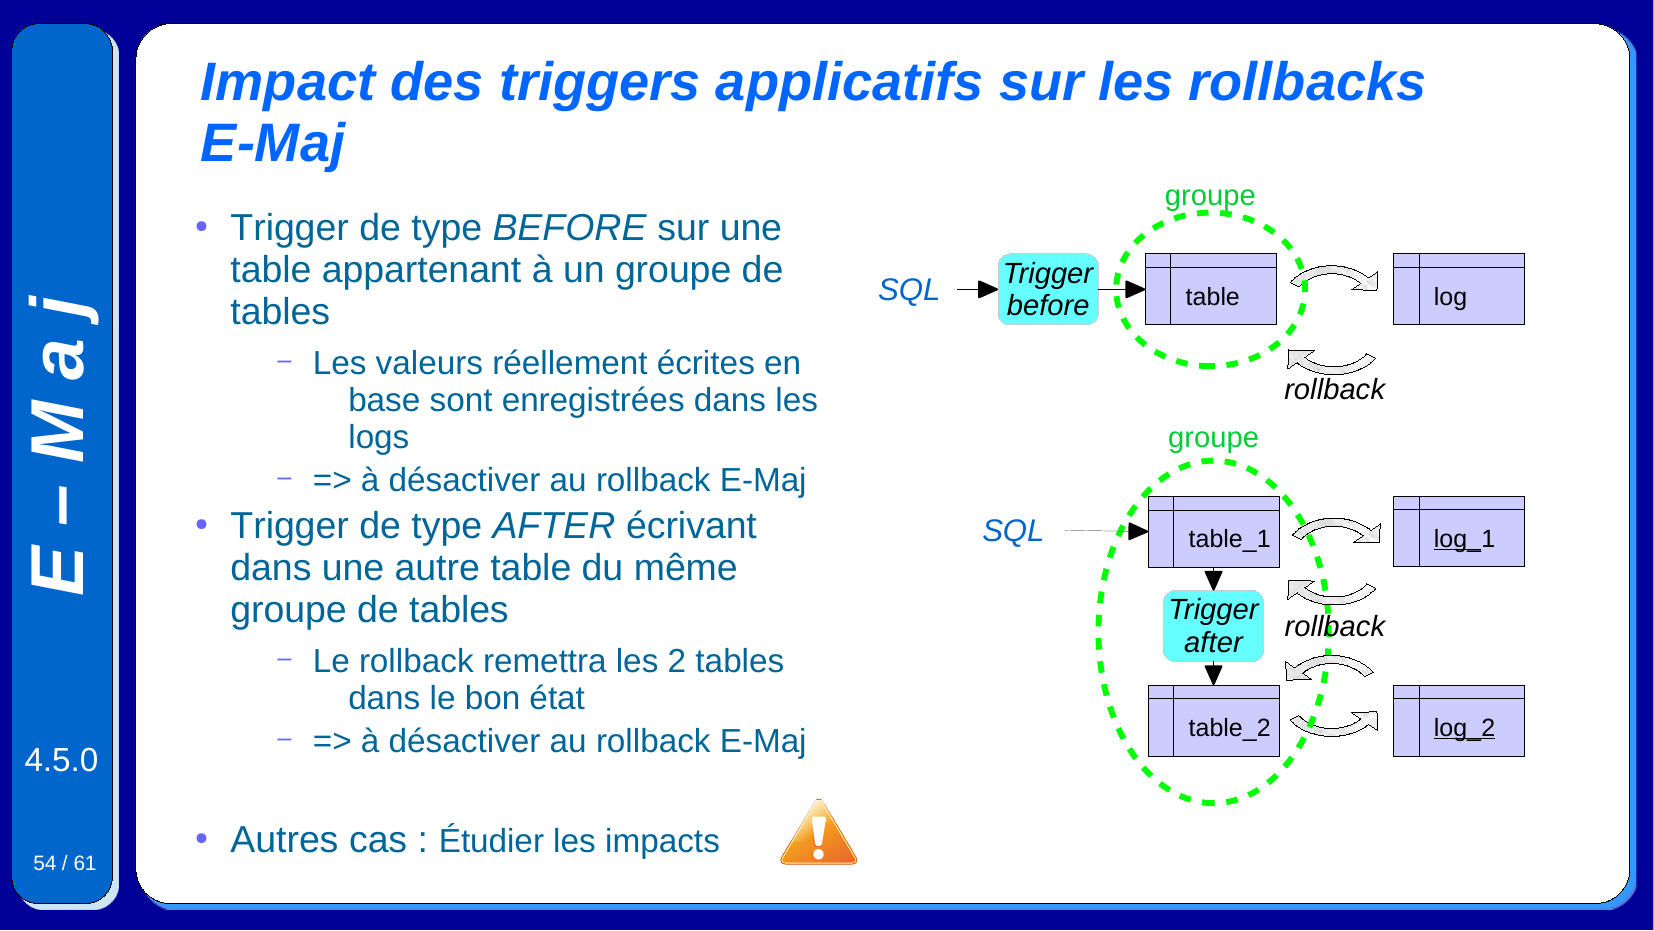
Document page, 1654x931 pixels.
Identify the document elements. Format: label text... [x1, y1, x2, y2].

text_box [1287, 580, 1376, 602]
text_box [1287, 349, 1326, 366]
text_box rollback [1269, 602, 1401, 650]
list Trigger de type BEFORE sur une table appartenant à un groupe de tables Les valeurs réellement écrites en base sont enregistrées dans les logs => à désactiver au rollback E-Maj Trigger de type AFTER écrivant dans une autre table du même groupe de tables Le rollback remettra les 2 tables dans le bon état => à désactiver au rollback E-Maj Autres cas : Étudier les impacts [177, 206, 839, 880]
text_box log_2 [1393, 685, 1525, 757]
text_box [1285, 655, 1374, 681]
text_box [1290, 711, 1378, 737]
text_box Trigger after [1163, 590, 1264, 662]
text_box [1292, 518, 1381, 543]
text_box [1290, 265, 1378, 291]
text_box log [1393, 253, 1525, 325]
title Impact des triggers applicatifs sur les rollbacks E-Maj [200, 34, 1575, 191]
text_box table_2 [1148, 685, 1280, 757]
text_box groupe [1153, 413, 1274, 461]
text_box SQL [862, 264, 957, 315]
text_box log_1 [1393, 496, 1525, 567]
picture [767, 783, 871, 886]
text_box Trigger before [998, 253, 1099, 325]
text_box SQL [962, 505, 1065, 556]
text_box groupe [1150, 171, 1271, 219]
text_box rollback [1269, 366, 1401, 414]
text_box table_1 [1148, 496, 1280, 568]
text_box [1342, 353, 1376, 366]
text_box table [1145, 253, 1277, 325]
